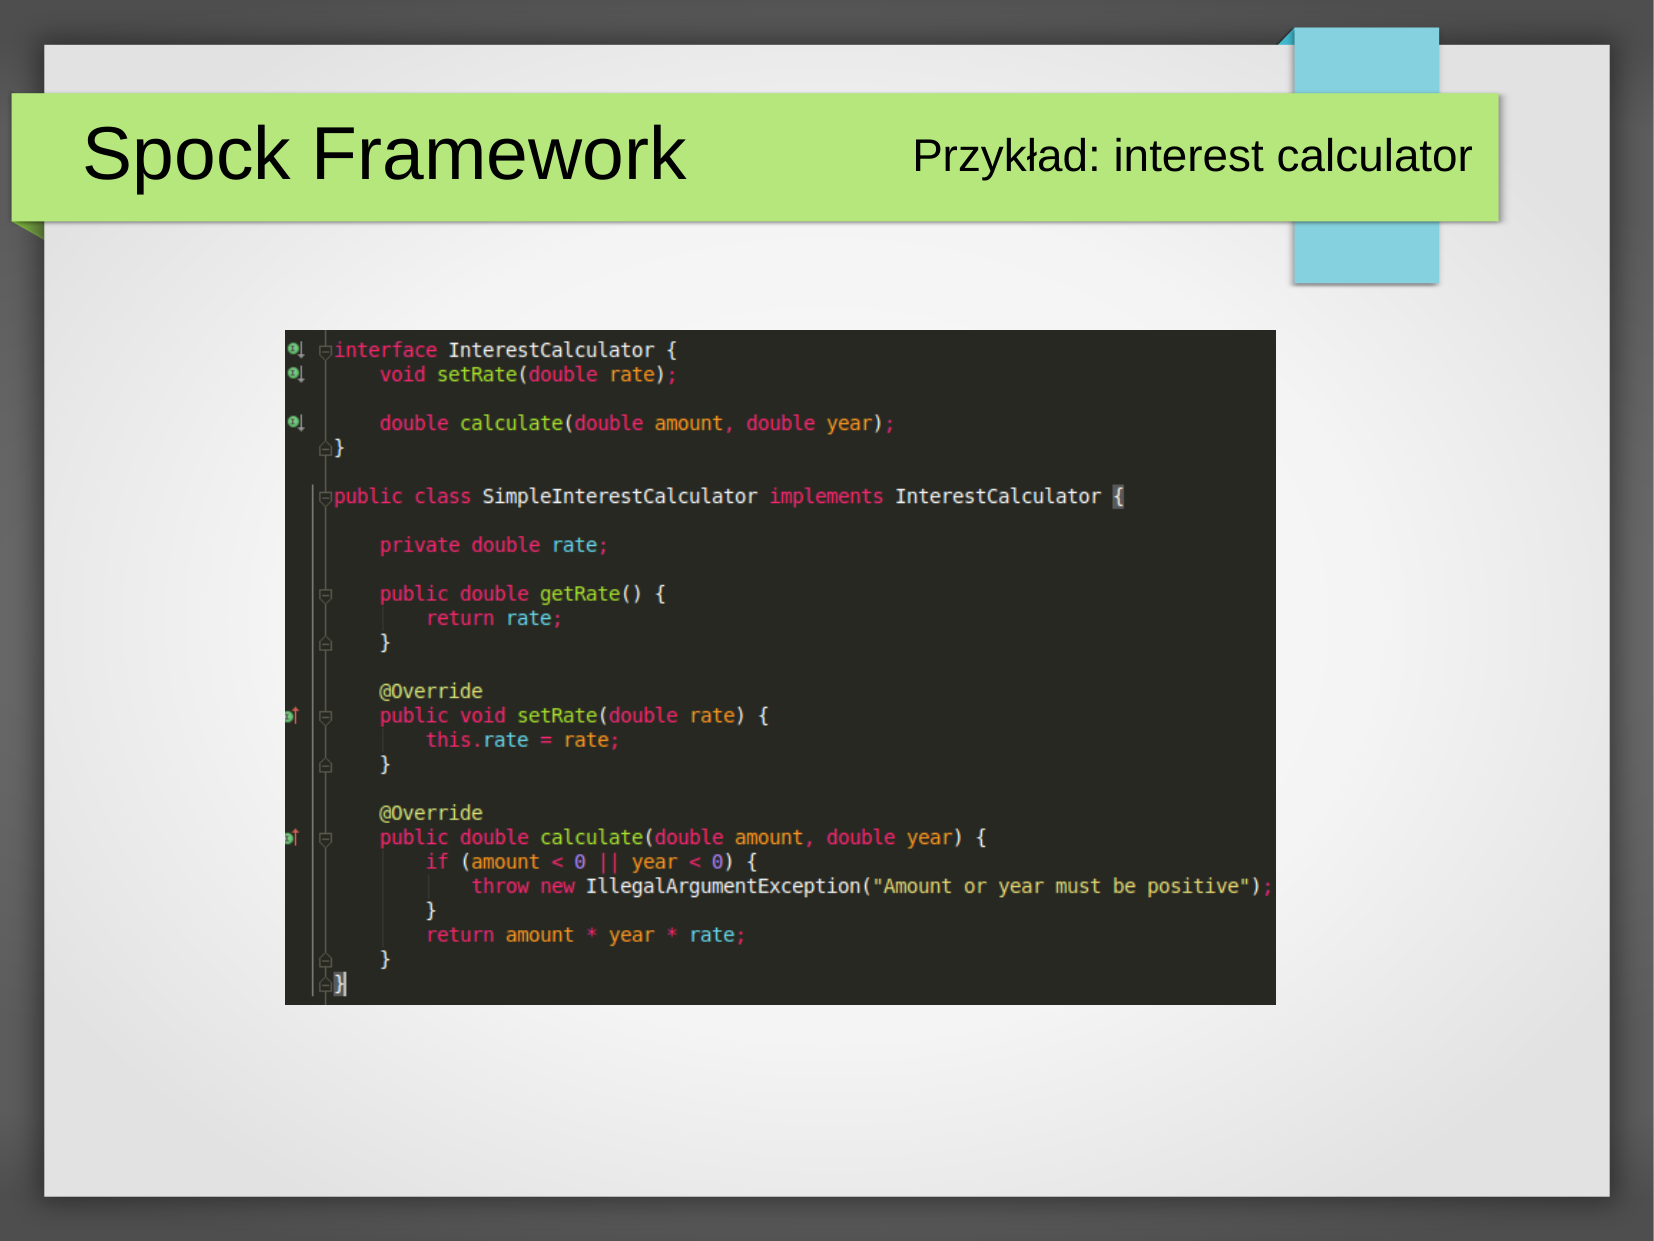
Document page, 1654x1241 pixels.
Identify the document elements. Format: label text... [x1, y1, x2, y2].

picture [0, 0, 1654, 1241]
title Spock Framework [82, 94, 1264, 213]
text_box Przykład: interest calculator [850, 122, 1489, 189]
